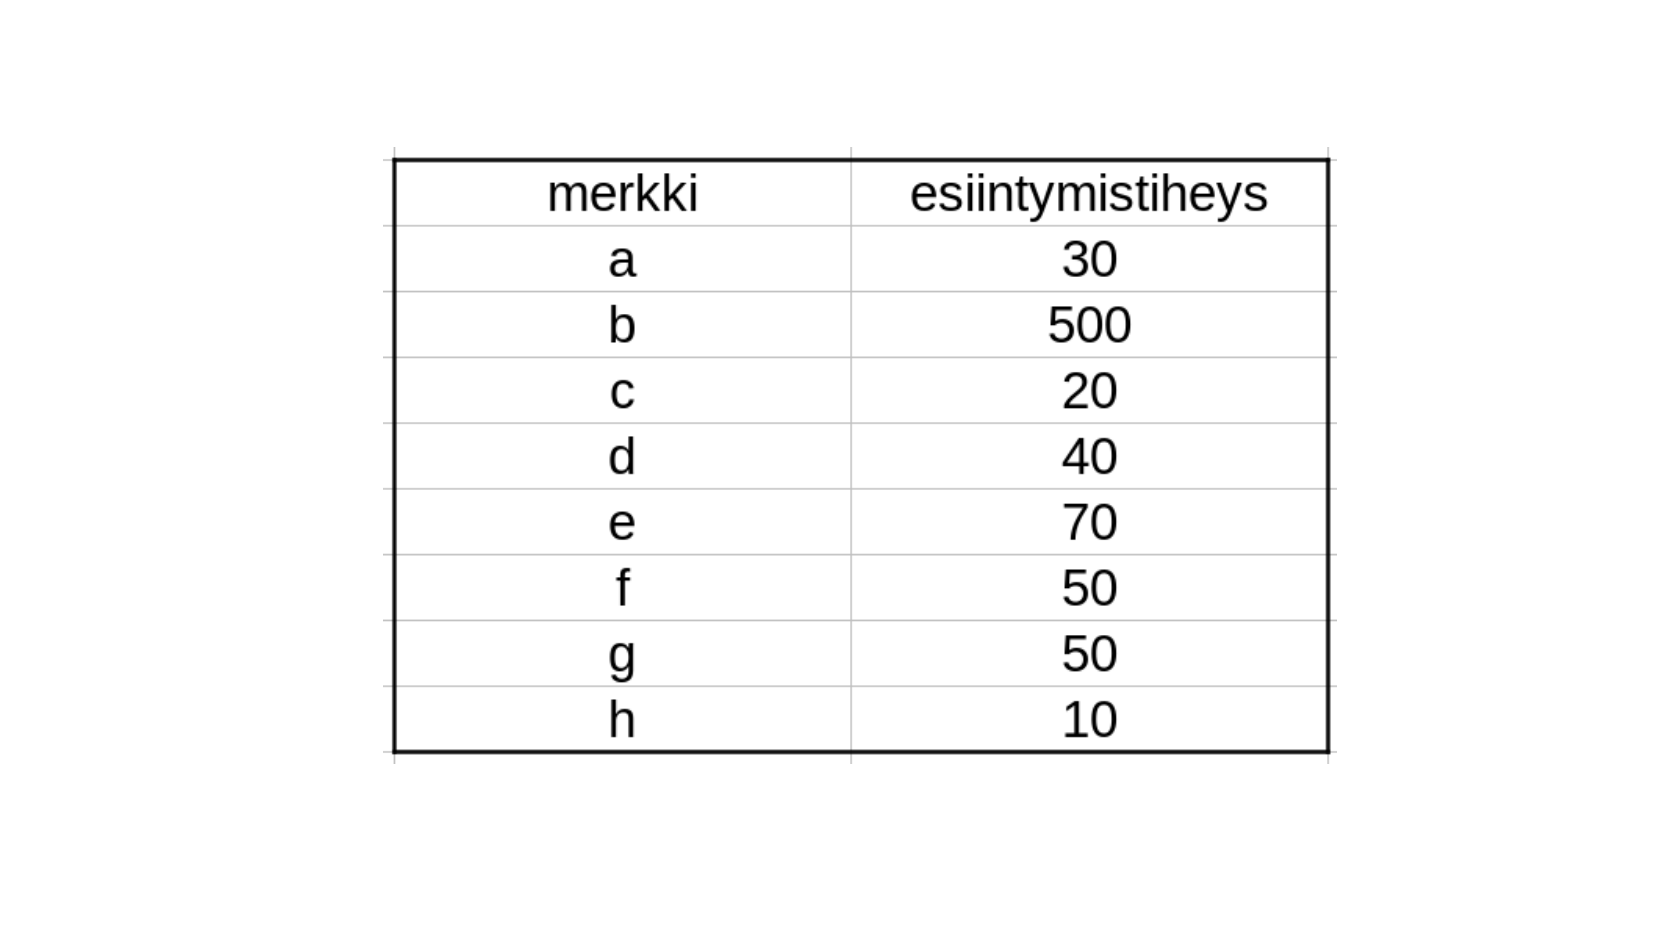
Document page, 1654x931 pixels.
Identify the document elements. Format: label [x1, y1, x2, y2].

picture [383, 147, 1337, 764]
